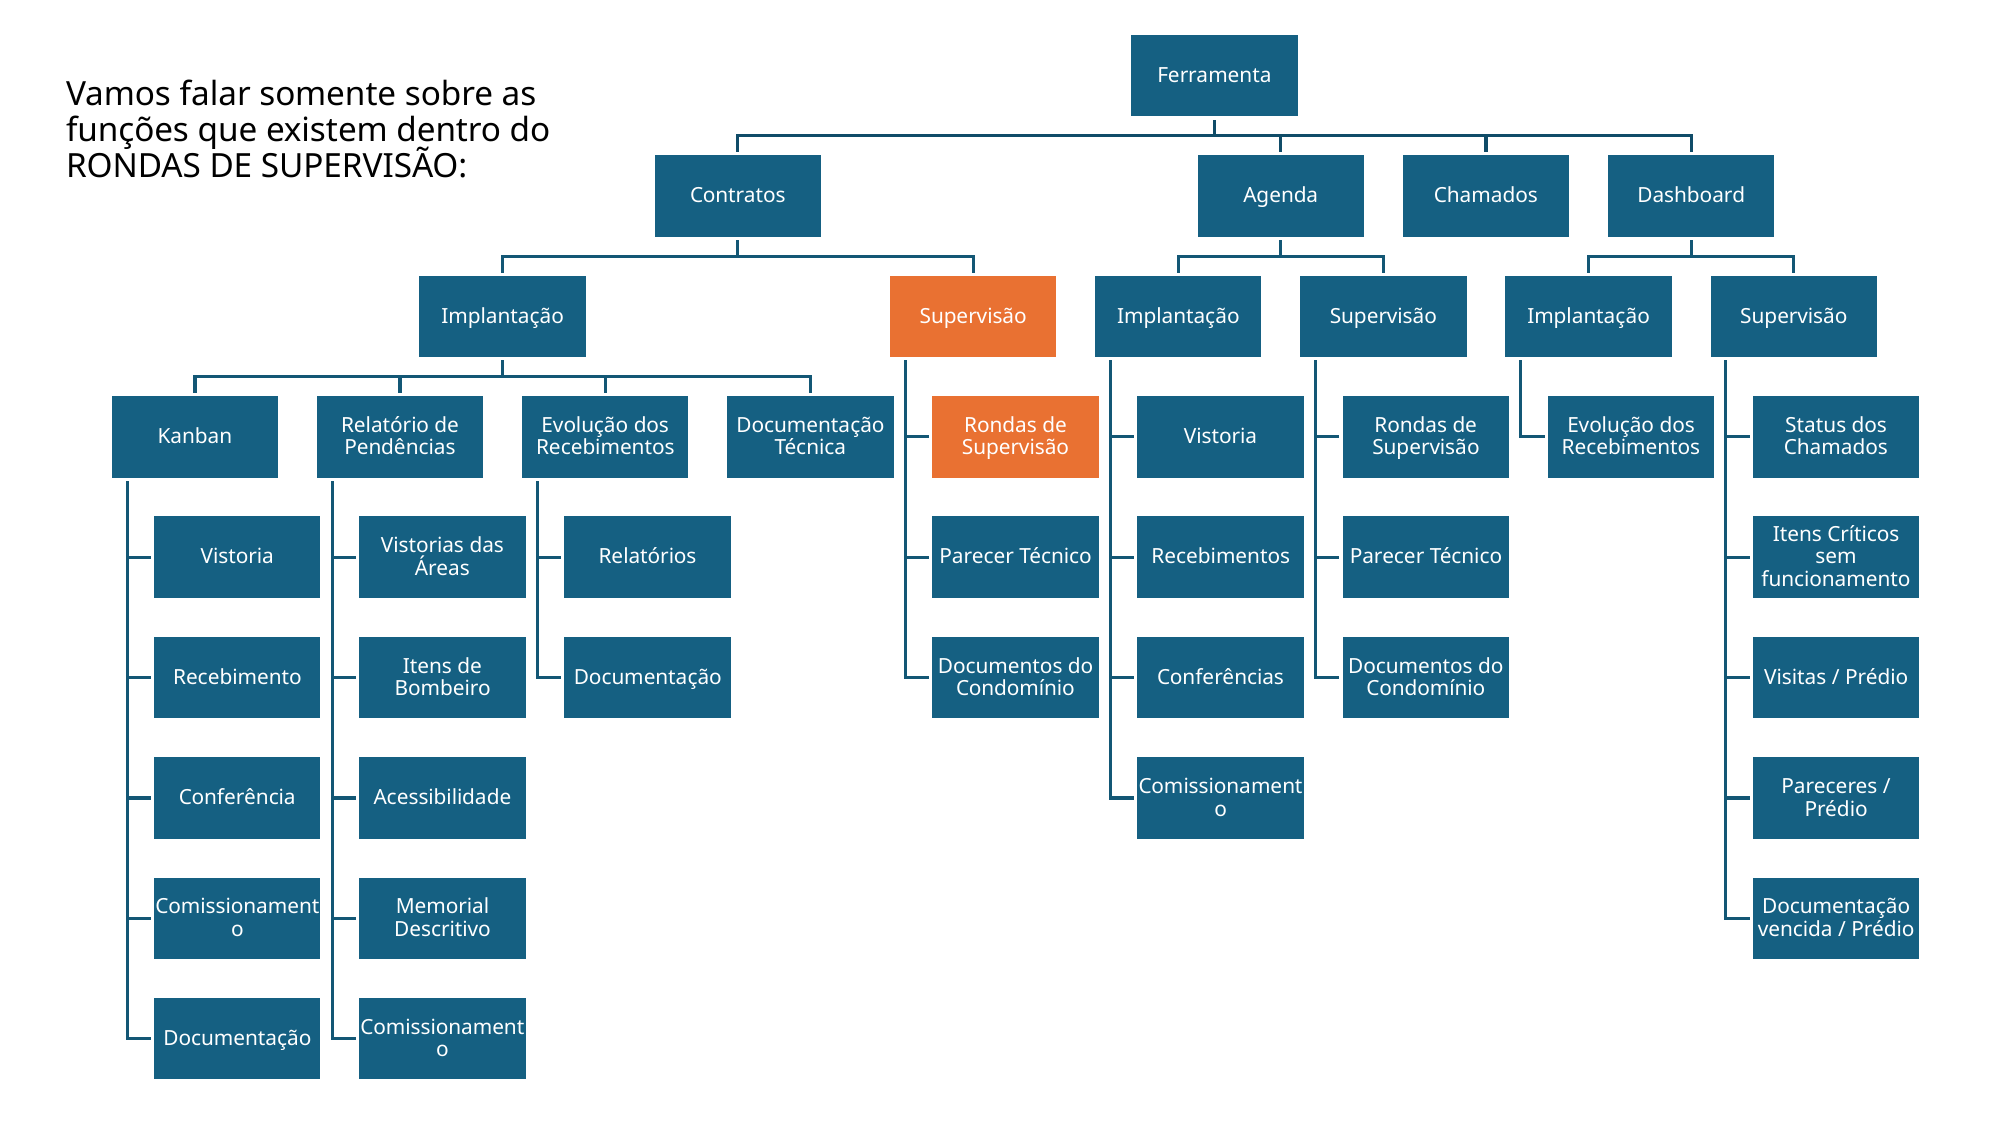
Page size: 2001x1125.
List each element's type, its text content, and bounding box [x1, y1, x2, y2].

text_box Rondas de Supervisão [1341, 394, 1511, 480]
text_box Parecer Técnico [930, 514, 1101, 600]
text_box Documentação [562, 635, 733, 720]
text_box Itens de Bombeiro [357, 635, 528, 720]
text_box Comissionamento [152, 875, 323, 961]
text_box Comissionamento [1135, 755, 1306, 841]
text_box Documentação vencida / Prédio [1751, 875, 1921, 961]
text_box Vistorias das Áreas [357, 514, 528, 600]
text_box Supervisão [1708, 274, 1879, 359]
text_box Itens Críticos sem funcionamento [1751, 514, 1921, 600]
text_box Kanban [110, 394, 280, 480]
text_box Documentação [152, 996, 323, 1082]
text_box Chamados [1401, 153, 1571, 239]
text_box Recebimentos [1135, 514, 1306, 600]
text_box Comissionamento [357, 996, 528, 1082]
text_box Evolução dos Recebimentos [1546, 394, 1716, 480]
text_box Rondas de Supervisão [930, 394, 1101, 480]
text_box Evolução dos Recebimentos [520, 394, 690, 480]
text_box Visitas / Prédio [1751, 635, 1921, 720]
text_box Documentos do Condomínio [1341, 635, 1511, 720]
text_box Vistoria [152, 514, 323, 600]
text_box Supervisão [1298, 274, 1469, 359]
text_box Memorial Descritivo [357, 875, 528, 961]
text_box Documentação Técnica [725, 394, 896, 480]
text_box Agenda [1196, 153, 1366, 239]
text_box Recebimento [152, 635, 323, 720]
text_box Vamos falar somente sobre as funções que existem dentro do RONDAS DE SUPERVISÃO: [51, 43, 594, 218]
text_box Ferramenta [1129, 33, 1300, 119]
text_box Implantação [1093, 274, 1263, 359]
text_box Relatórios [562, 514, 733, 600]
text_box Acessibilidade [357, 755, 528, 841]
text_box Relatório de Pendências [315, 394, 485, 480]
text_box Status dos Chamados [1751, 394, 1921, 480]
text_box Implantação [417, 274, 588, 359]
text_box Contratos [653, 153, 823, 239]
text_box Documentos do Condomínio [930, 635, 1101, 720]
text_box Parecer Técnico [1341, 514, 1511, 600]
text_box Dashboard [1606, 153, 1776, 239]
text_box Conferências [1135, 635, 1306, 720]
text_box Implantação [1503, 274, 1674, 359]
text_box Conferência [152, 755, 323, 841]
text_box Vistoria [1135, 394, 1306, 480]
text_box Pareceres / Prédio [1751, 755, 1921, 841]
text_box Supervisão [888, 274, 1058, 359]
